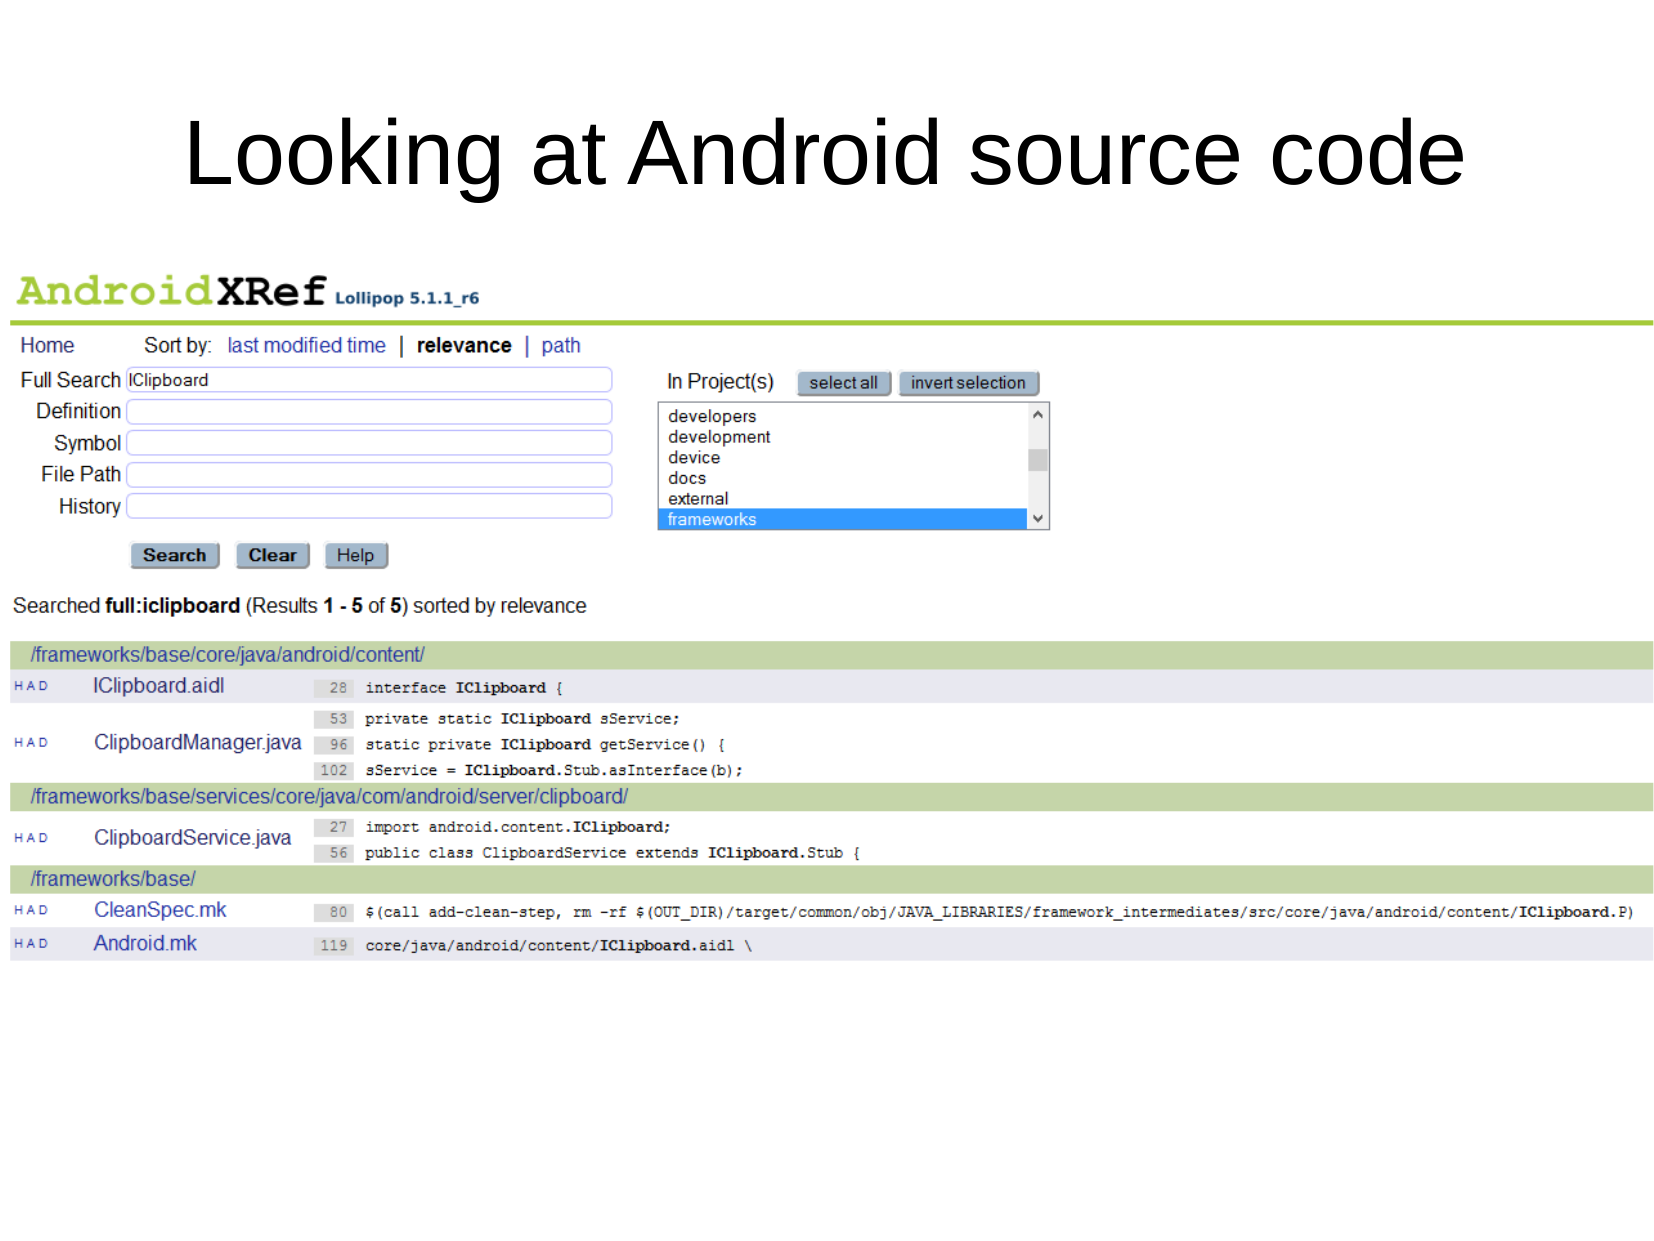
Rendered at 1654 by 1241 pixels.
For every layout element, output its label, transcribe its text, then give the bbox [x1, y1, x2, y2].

title Looking at Android source code [82, 49, 1571, 257]
picture [0, 265, 1654, 975]
